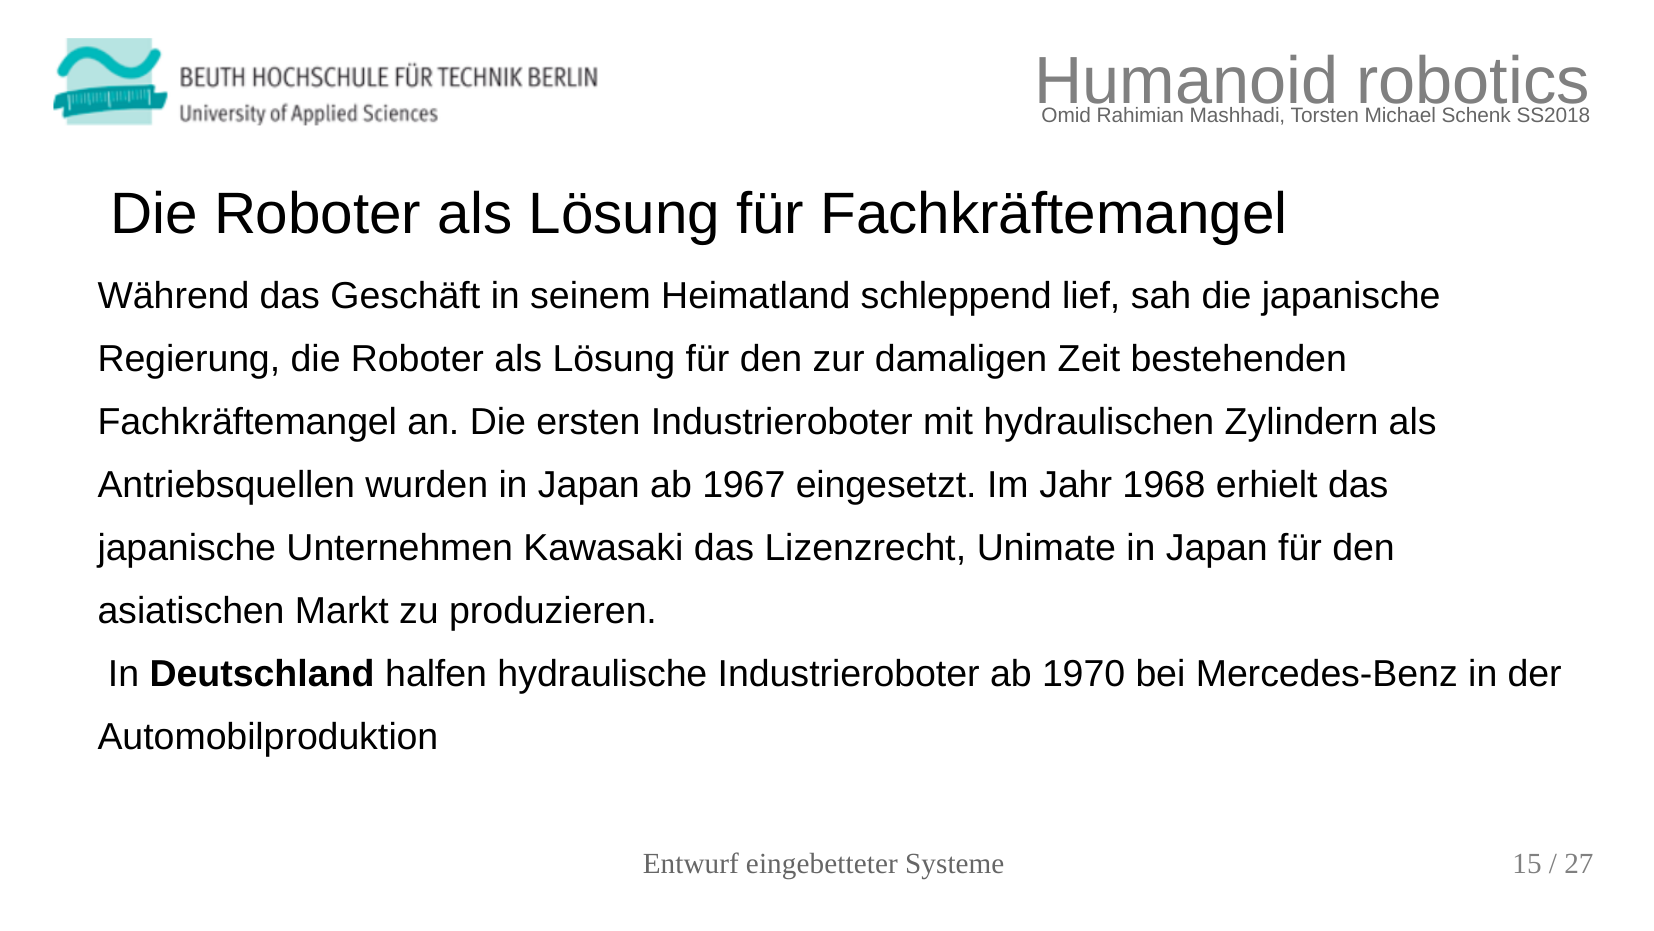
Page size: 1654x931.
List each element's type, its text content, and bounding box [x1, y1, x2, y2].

text_box Humanoid robotics [1020, 35, 1642, 126]
title [82, 19, 1571, 173]
text_box Während das Geschäft in seinem Heimatland schleppend lief, sah die japanische Regierung, die Roboter als Lösung für den zur damaligen Zeit bestehenden Fachkräftemangel an. Die ersten Industrieroboter mit hydraulischen Zylindern als Antriebsquellen wurden in Japan ab 1967 eingesetzt. Im Jahr 1968 erhielt das japanische Unternehmen Kawasaki das Lizenzrecht, Unimate in Japan für den asiatischen Markt zu produzieren. In Deutschland halfen hydraulische Industrieroboter ab 1970 bei Mercedes-Benz in der Automobilproduktion [82, 246, 1591, 744]
picture [15, 29, 661, 145]
text_box Omid Rahimian Mashhadi, Torsten Michael Schenk SS2018 [1026, 96, 1611, 151]
text_box Die Roboter als Lösung für Fachkräftemangel [60, 173, 1583, 299]
text_box / 27 [1526, 840, 1632, 888]
